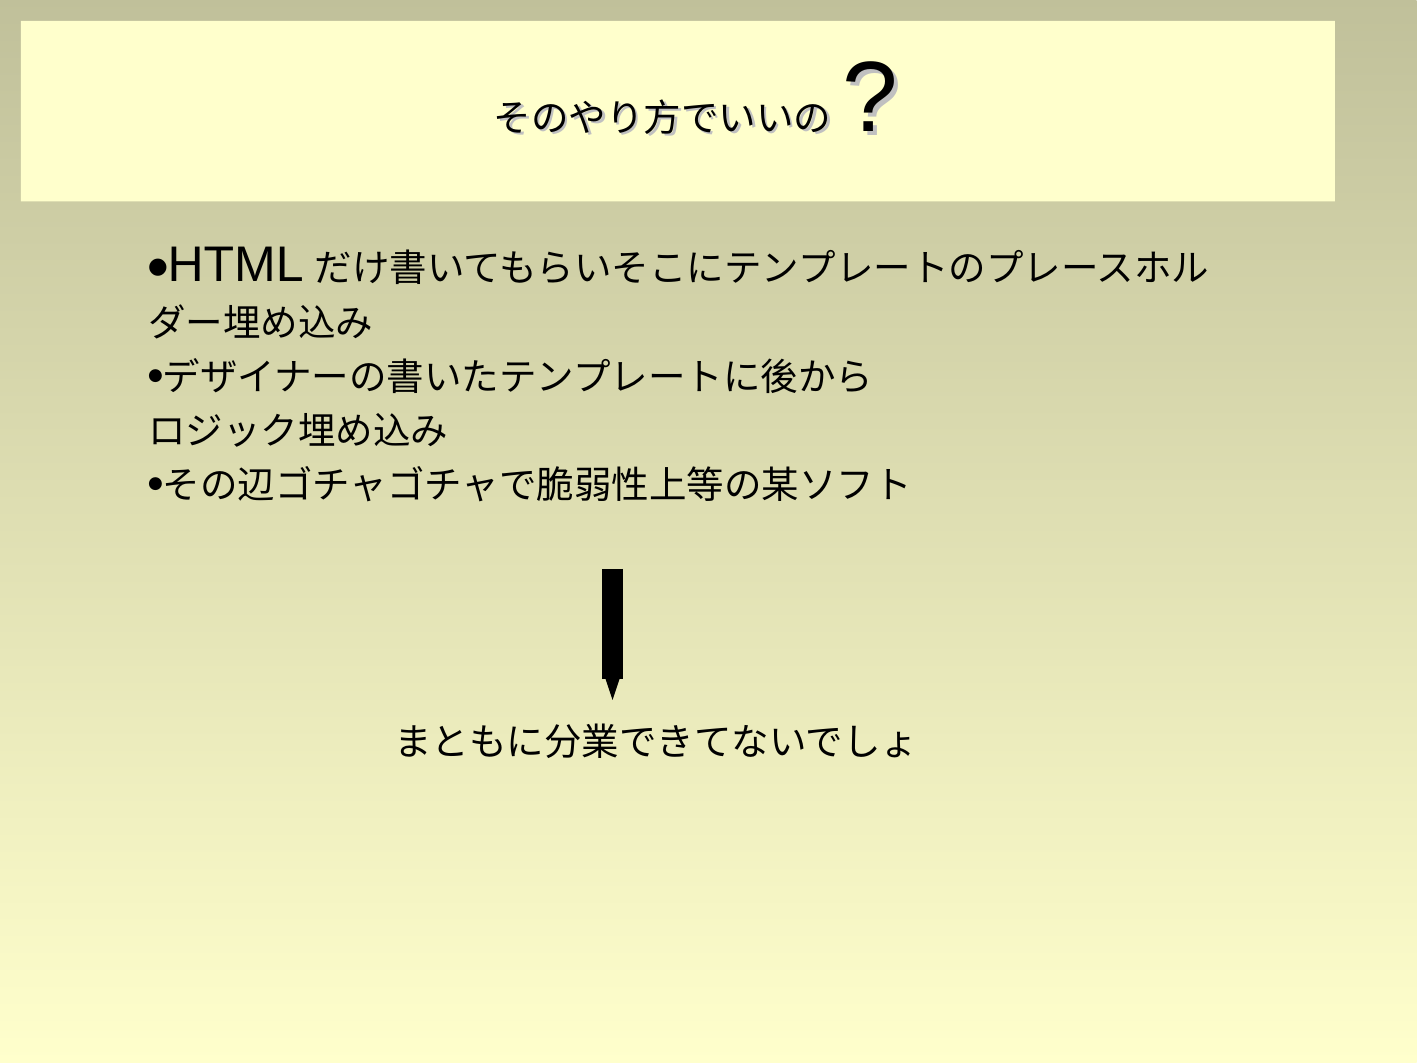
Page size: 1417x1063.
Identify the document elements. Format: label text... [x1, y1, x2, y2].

text_box そのやり方でいいの? [24, 33, 1367, 180]
text_box HTMLだけ書いてもらいそこにテンプレートのプレースホルダー埋め込み デザイナーの書いたテンプレートに後から ロジック埋め込み その辺ゴチャゴチャで脆弱性上等の某ソフト [133, 229, 1234, 558]
text_box [20, 20, 1335, 202]
text_box まともに分業できてないでしょ [87, 704, 1226, 911]
